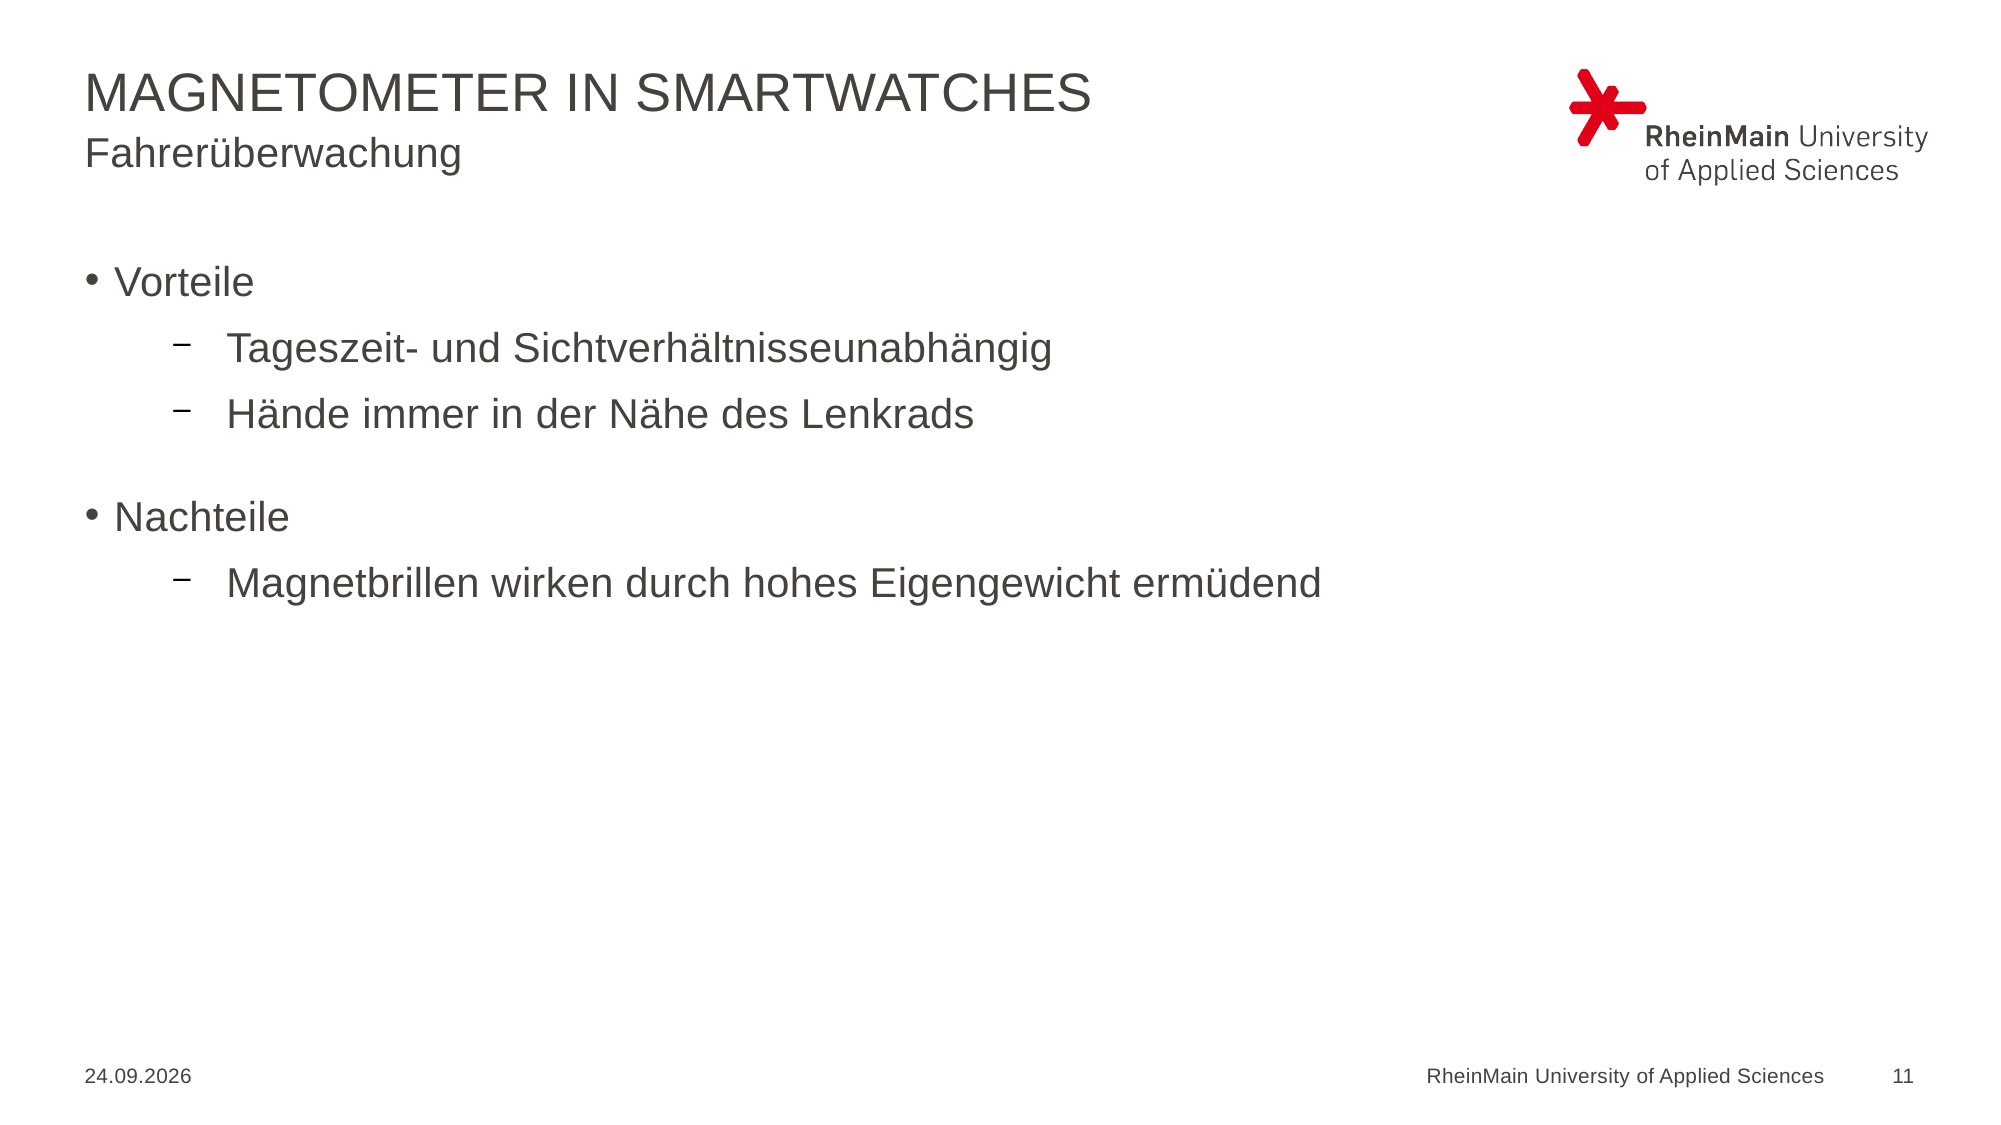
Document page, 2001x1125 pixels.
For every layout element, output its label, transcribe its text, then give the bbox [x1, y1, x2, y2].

footer RheinMain University of Applied Sciences [701, 1059, 1845, 1090]
list Vorteile Tageszeit- und Sichtverhältnisseunabhängig Hände immer in der Nähe des Lenkrads Nachteile Magnetbrillen wirken durch hohes Eigengewicht ermüdend [84, 253, 1916, 960]
title Magnetometer in smartwatches [84, 66, 1443, 124]
slide_number 25.01.2022 [84, 1059, 325, 1090]
slide_number <number> [1845, 1059, 1915, 1090]
list Fahrerüberwachung [84, 125, 1443, 224]
picture [1537, 37, 1960, 212]
